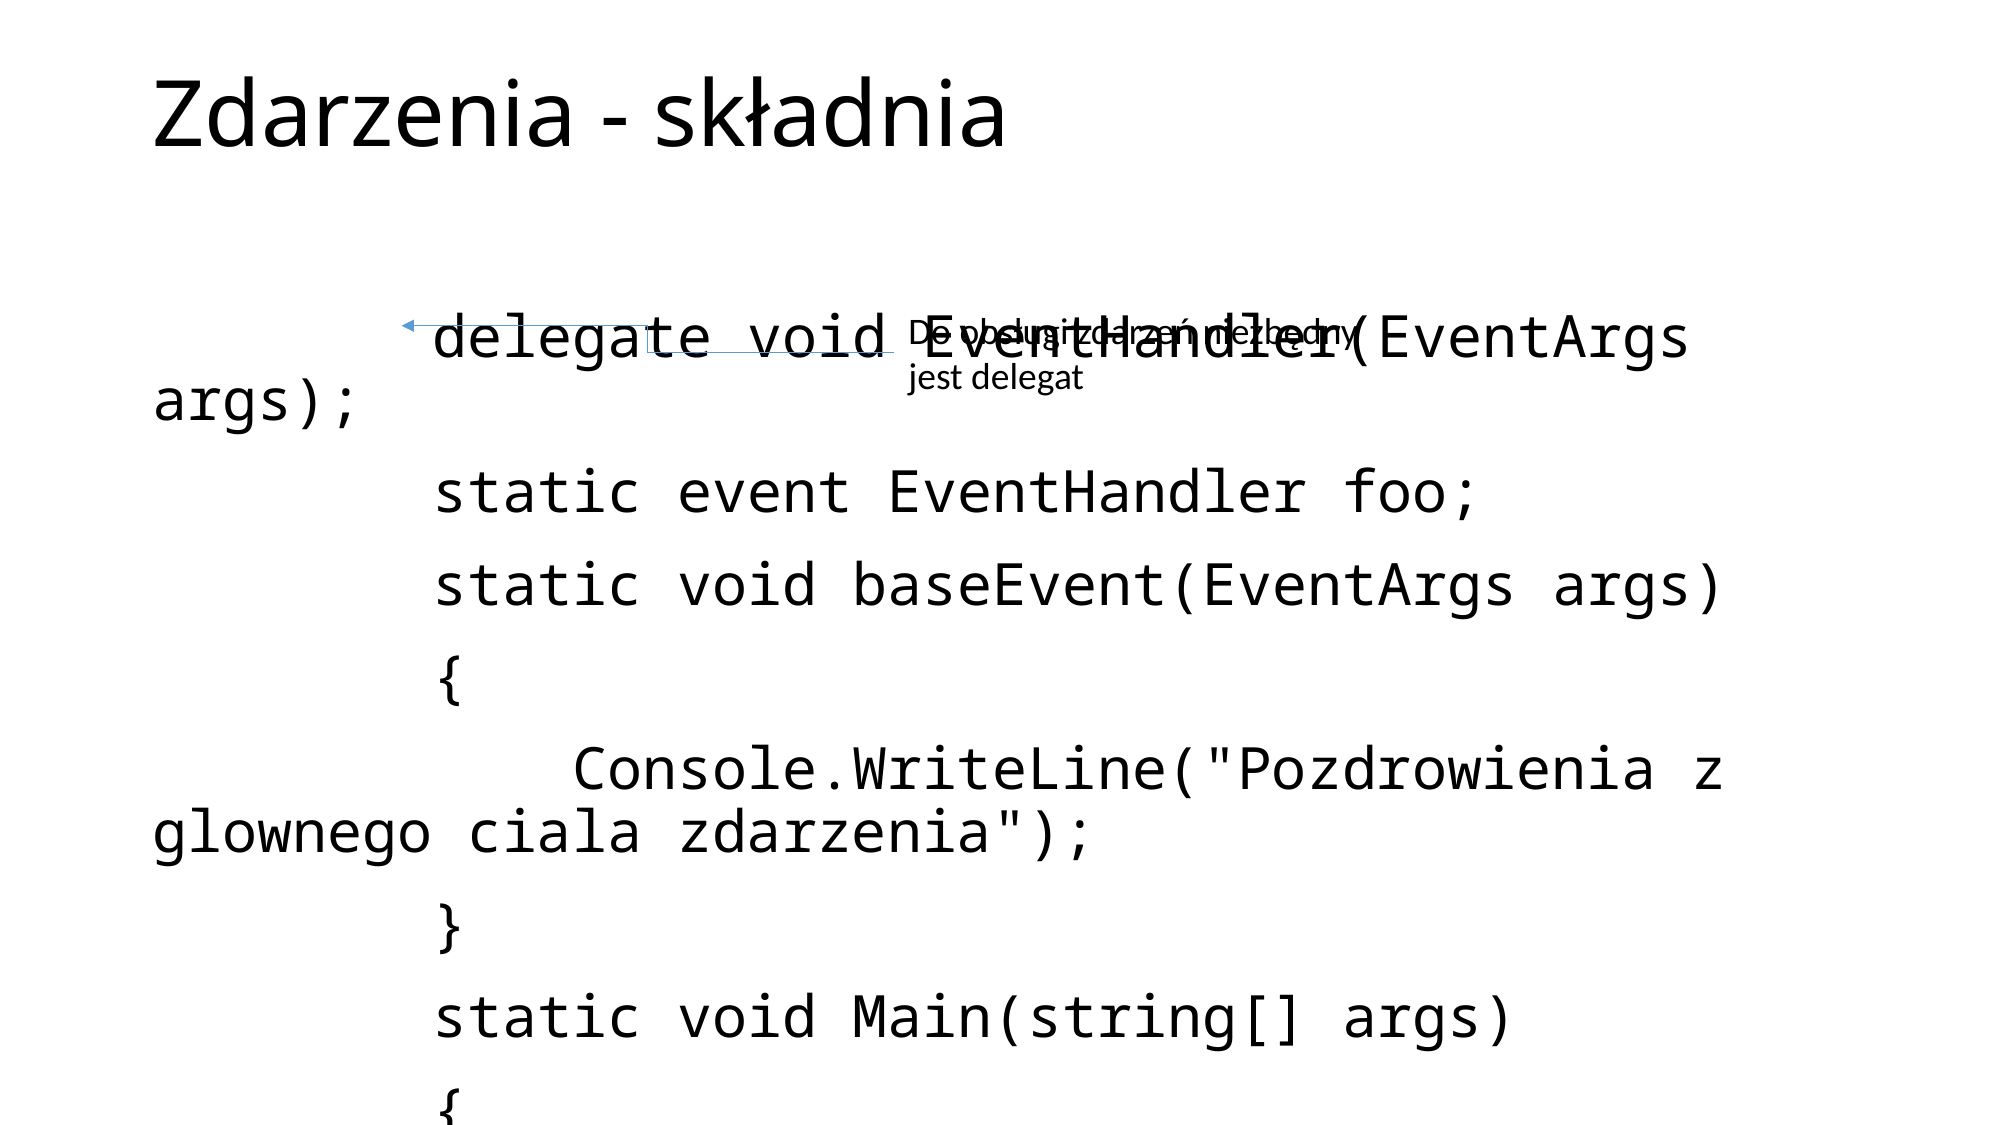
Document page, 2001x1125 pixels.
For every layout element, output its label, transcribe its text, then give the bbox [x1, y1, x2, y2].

text_box Do obsługi zdarzeń niezbędny jest delegat [893, 299, 1405, 405]
title Zdarzenia - składnia [137, 59, 1863, 278]
list delegate void EventHandler(EventArgs args); static event EventHandler foo; static void baseEvent(EventArgs args) { Console.WriteLine("Pozdrowienia z glownego ciala zdarzenia"); } static void Main(string[] args) { foo = new EventHandler(baseEvent); foo += myEvent; foo.Invoke(new EventArgs()); } static void myEvent(EventArgs args) { Console.WriteLine("i z ciala zaimplementowanego w ramach klienta oprogramowania"); } [137, 299, 1863, 1014]
